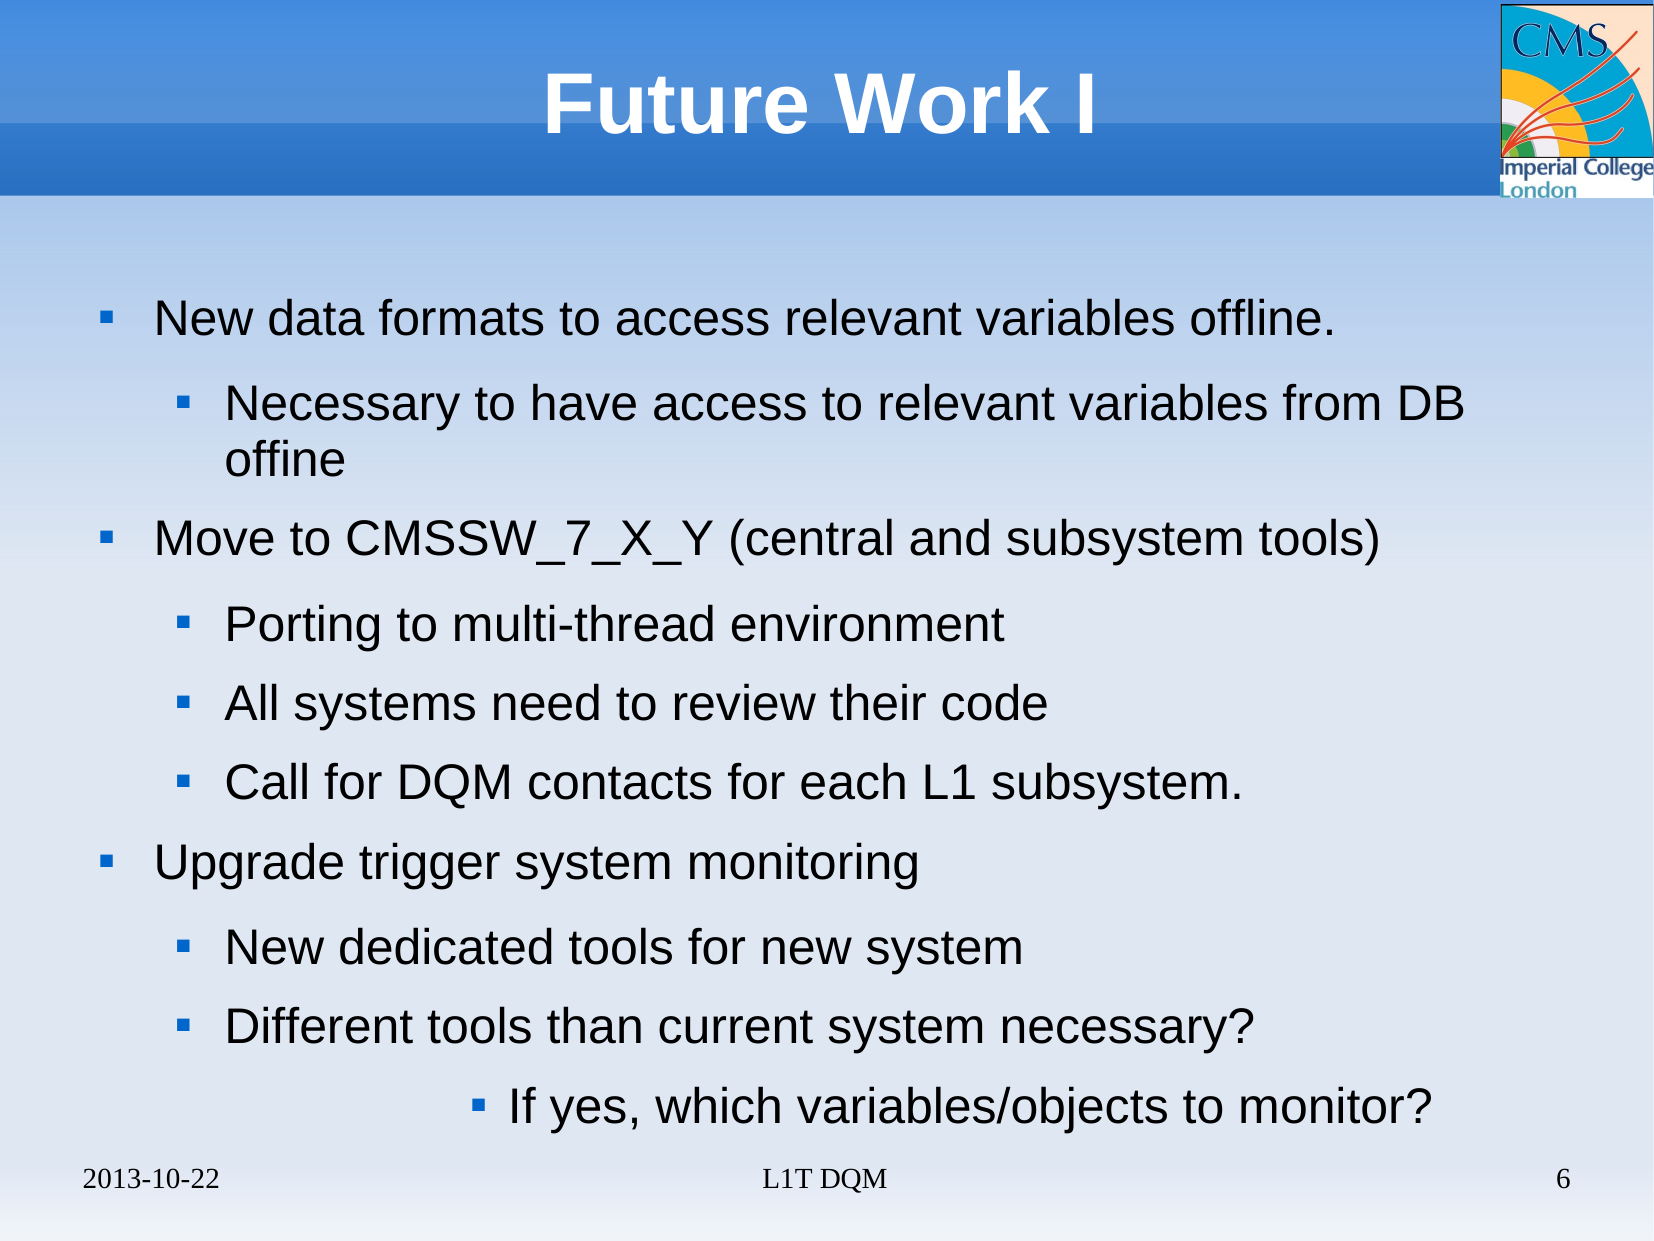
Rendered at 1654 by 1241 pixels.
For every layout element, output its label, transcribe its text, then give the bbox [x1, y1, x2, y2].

picture [0, 0, 1654, 1241]
list New data formats to access relevant variables offline. Necessary to have access to relevant variables from DB offine Move to CMSSW_7_X_Y (central and subsystem tools) Porting to multi-thread environment All systems need to review their code Call for DQM contacts for each L1 subsystem. Upgrade trigger system monitoring New dedicated tools for new system Different tools than current system necessary? If yes, which variables/objects to monitor? [82, 290, 1571, 1134]
title Future Work I [76, 0, 1565, 208]
